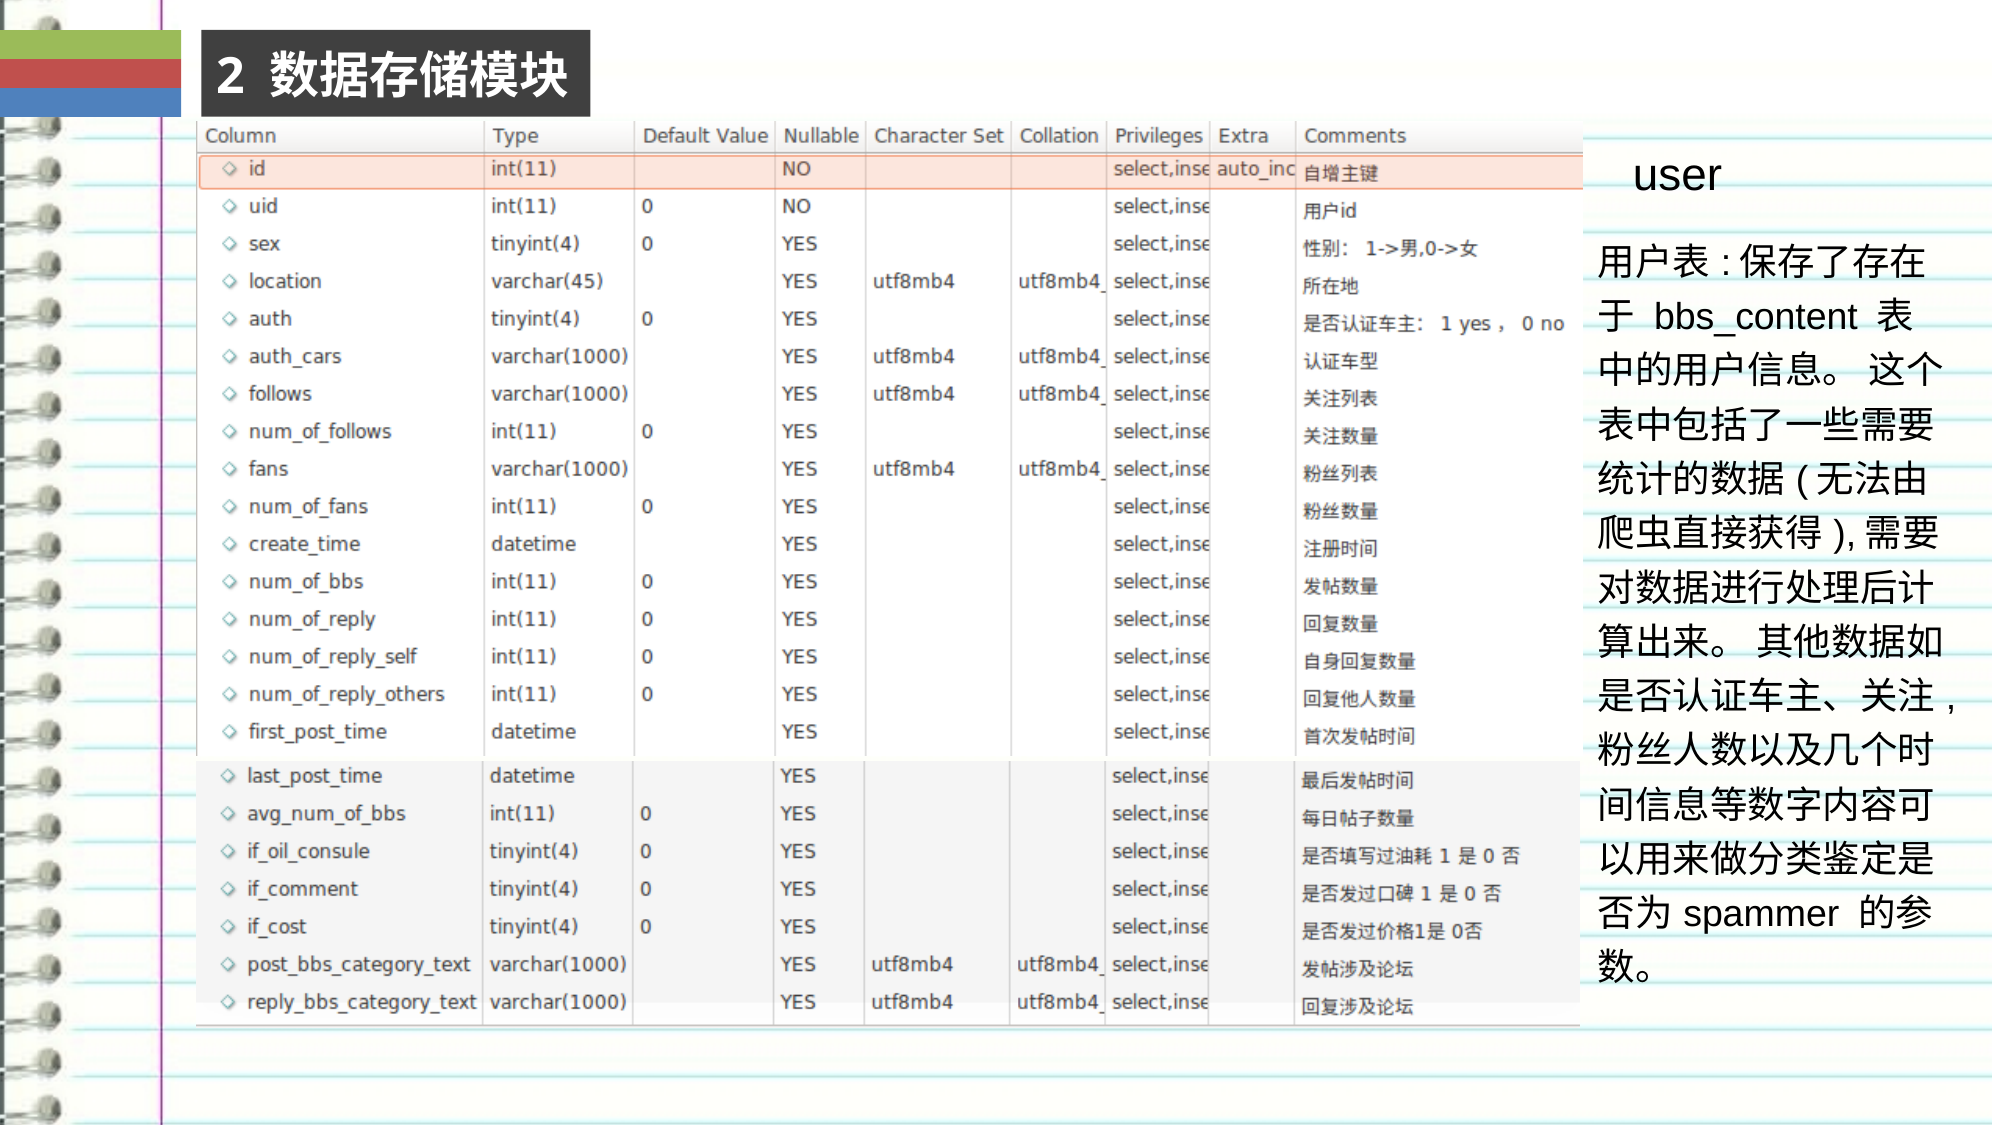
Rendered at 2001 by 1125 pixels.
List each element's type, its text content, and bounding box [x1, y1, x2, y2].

text_box 用户表:保存了存在于 bbs_content 表 中的用户信息。 这个表中包括了一些需要统计的数据(无法由爬虫直接获得),需要对数据进行处理后计算出来。 其他数据如是否认证车主、关注,粉丝人数以及几个时间信息等数字内容可以用来做分类鉴定是否为spammer 的参数。 [1582, 224, 1973, 1017]
picture [0, 0, 1995, 1125]
text_box user [1618, 141, 1949, 208]
text_box 2 数据存储模块 [201, 29, 591, 117]
